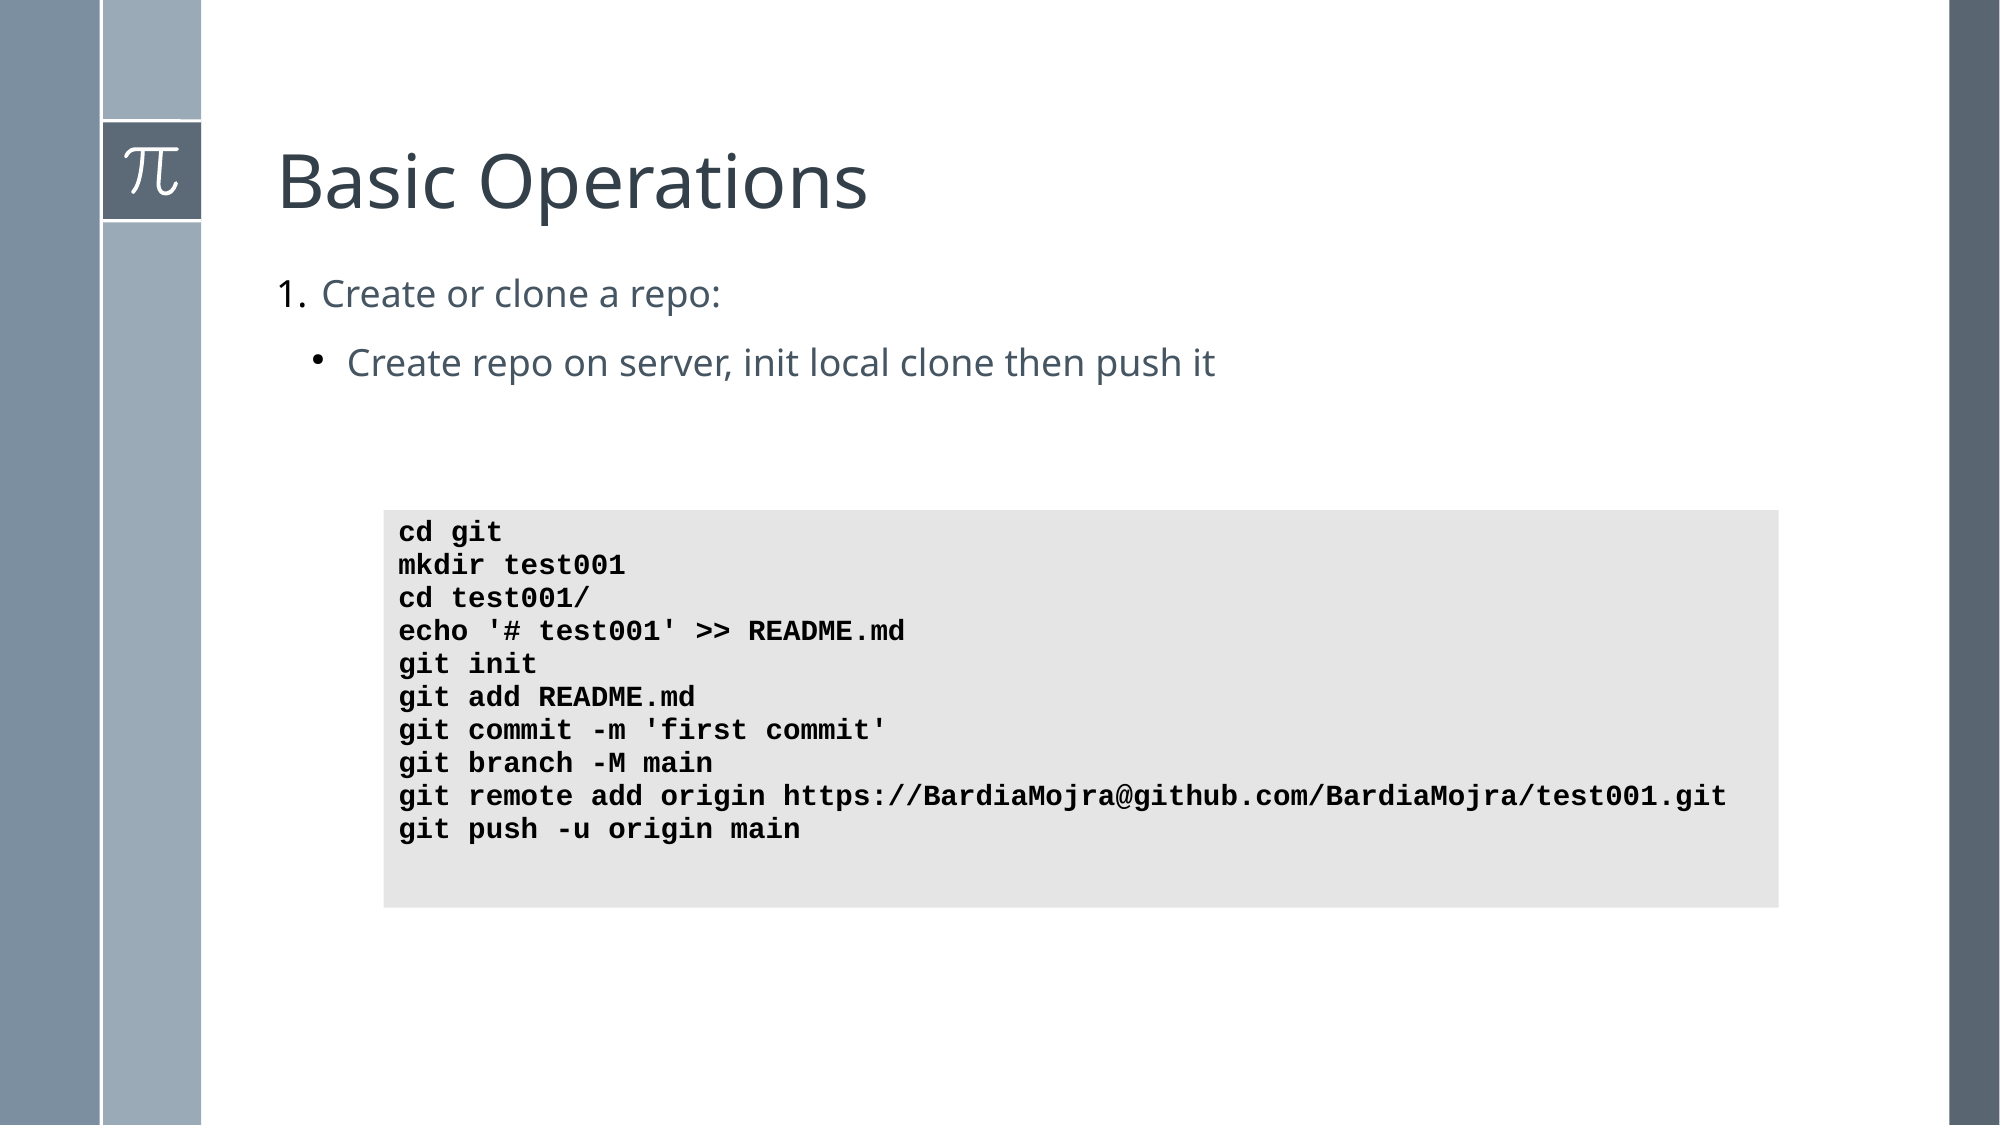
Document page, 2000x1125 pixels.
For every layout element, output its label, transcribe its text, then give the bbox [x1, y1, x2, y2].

text_box Basic Operations [261, 29, 1867, 233]
text_box cd git mkdir test001 cd test001/ echo '# test001' >> README.md git init git add README.md git commit -m 'first commit' git branch -M main git remote add origin https://BardiaMojra@github.com/BardiaMojra/test001.git git push -u origin main [383, 510, 1779, 908]
text_box Create or clone a repo: Create repo on server, init local clone then push it [261, 262, 1845, 1013]
